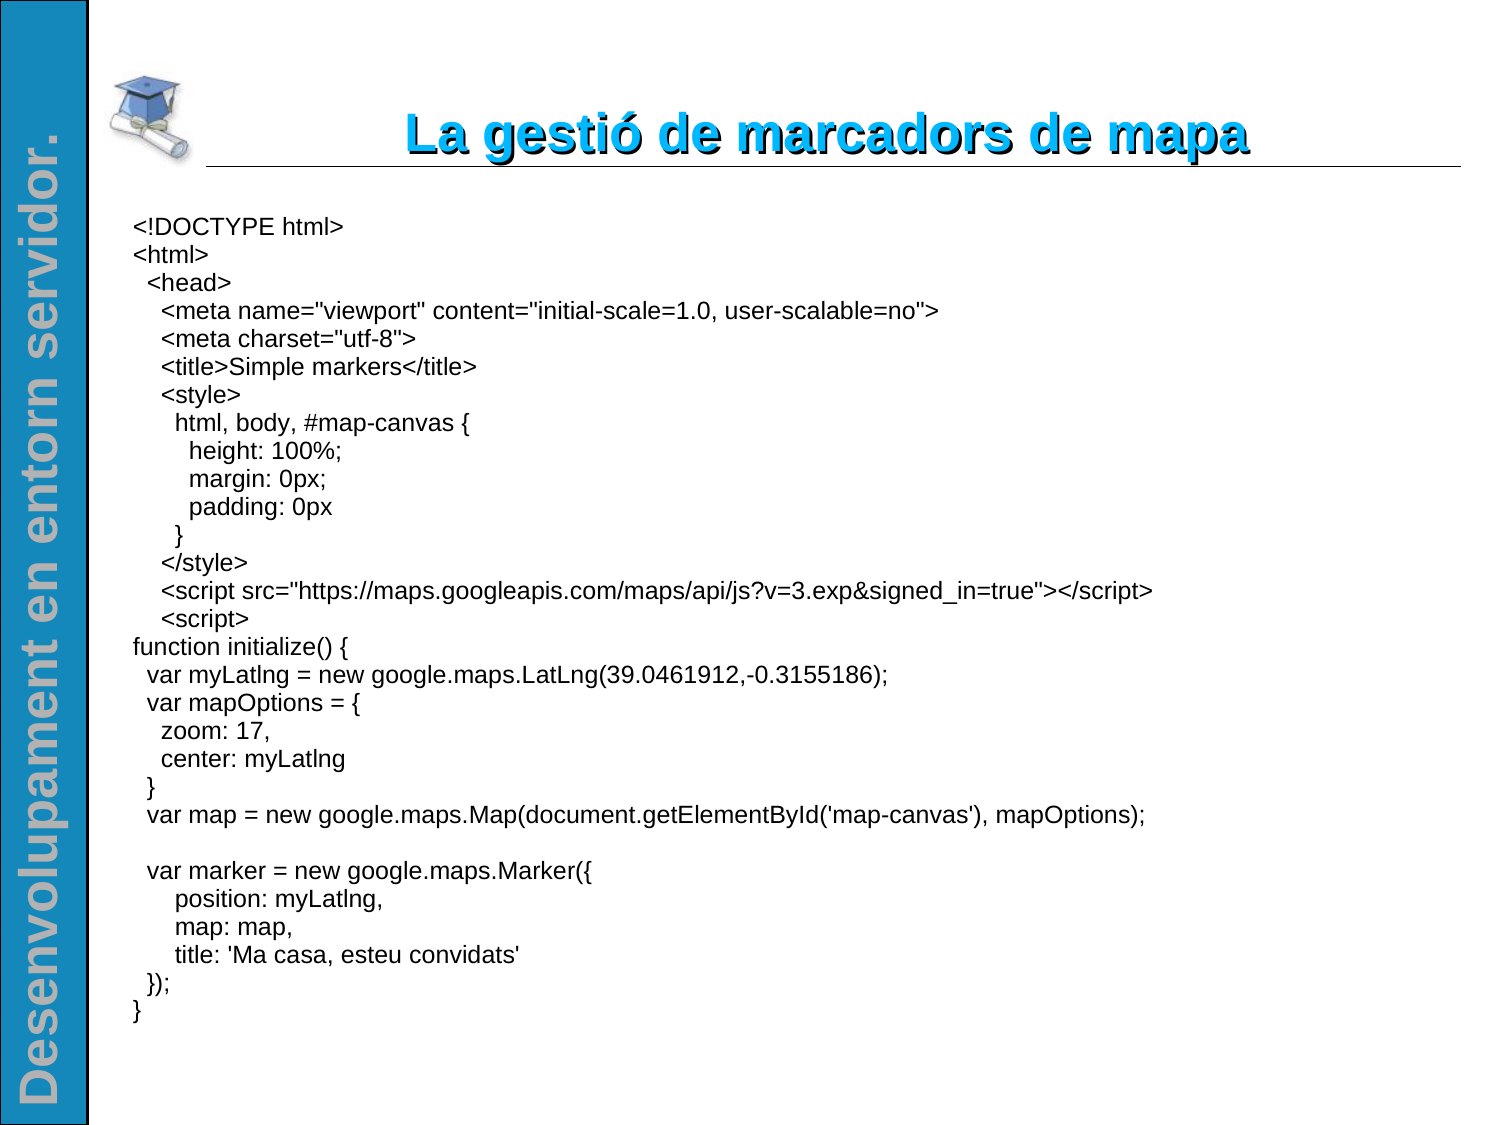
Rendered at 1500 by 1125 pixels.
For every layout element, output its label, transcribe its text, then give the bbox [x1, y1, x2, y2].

text_box <!DOCTYPE html> <html> <head> <meta name="viewport" content="initial-scale=1.0, user-scalable=no"> <meta charset="utf-8"> <title>Simple markers</title> <style> html, body, #map-canvas { height: 100%; margin: 0px; padding: 0px } </style> <script src="https://maps.googleapis.com/maps/api/js?v=3.exp&signed_in=true"></script> <script> function initialize() { var myLatlng = new google.maps.LatLng(39.0461912,-0.3155186); var mapOptions = { zoom: 17, center: myLatlng } var map = new google.maps.Map(document.getElementById('map-canvas'), mapOptions); var marker = new google.maps.Marker({ position: myLatlng, map: map, title: 'Ma casa, esteu convidats' }); } [118, 177, 1418, 1125]
picture [93, 61, 206, 174]
title La gestió de marcadors de mapa [206, 88, 1447, 178]
